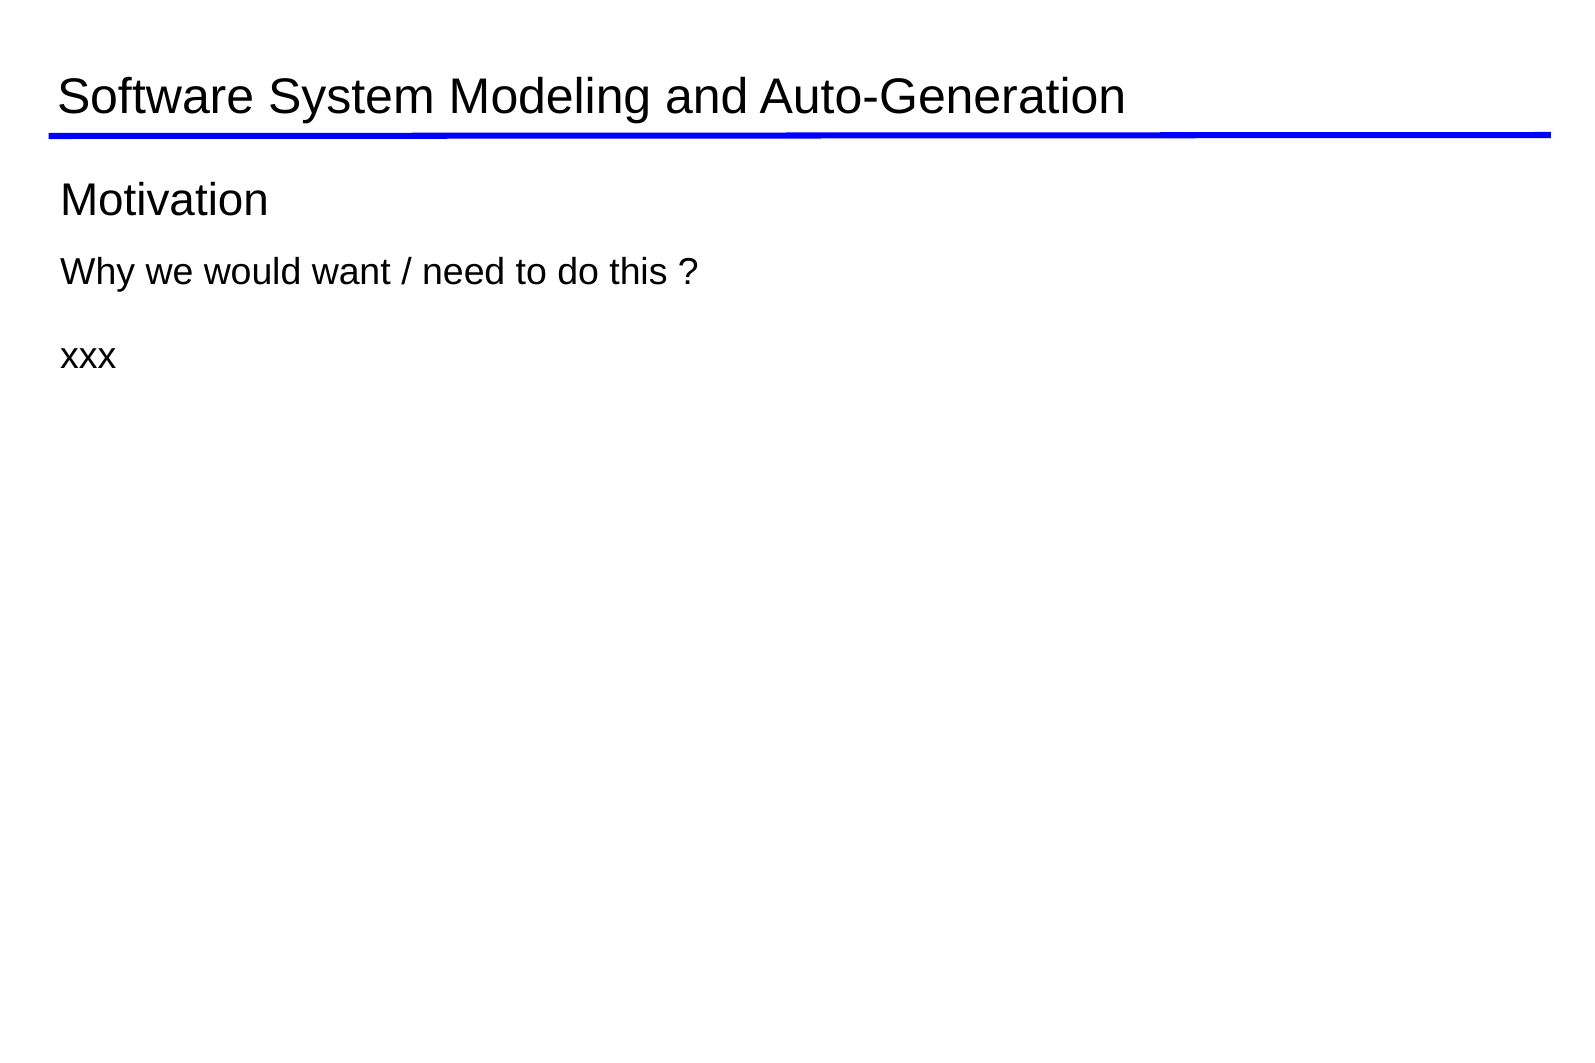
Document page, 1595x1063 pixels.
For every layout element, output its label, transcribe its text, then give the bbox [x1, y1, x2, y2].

text_box Motivation [45, 166, 284, 233]
text_box Why we would want / need to do this ? xxx [45, 243, 712, 385]
text_box Software System Modeling and Auto-Generation [42, 60, 1142, 132]
